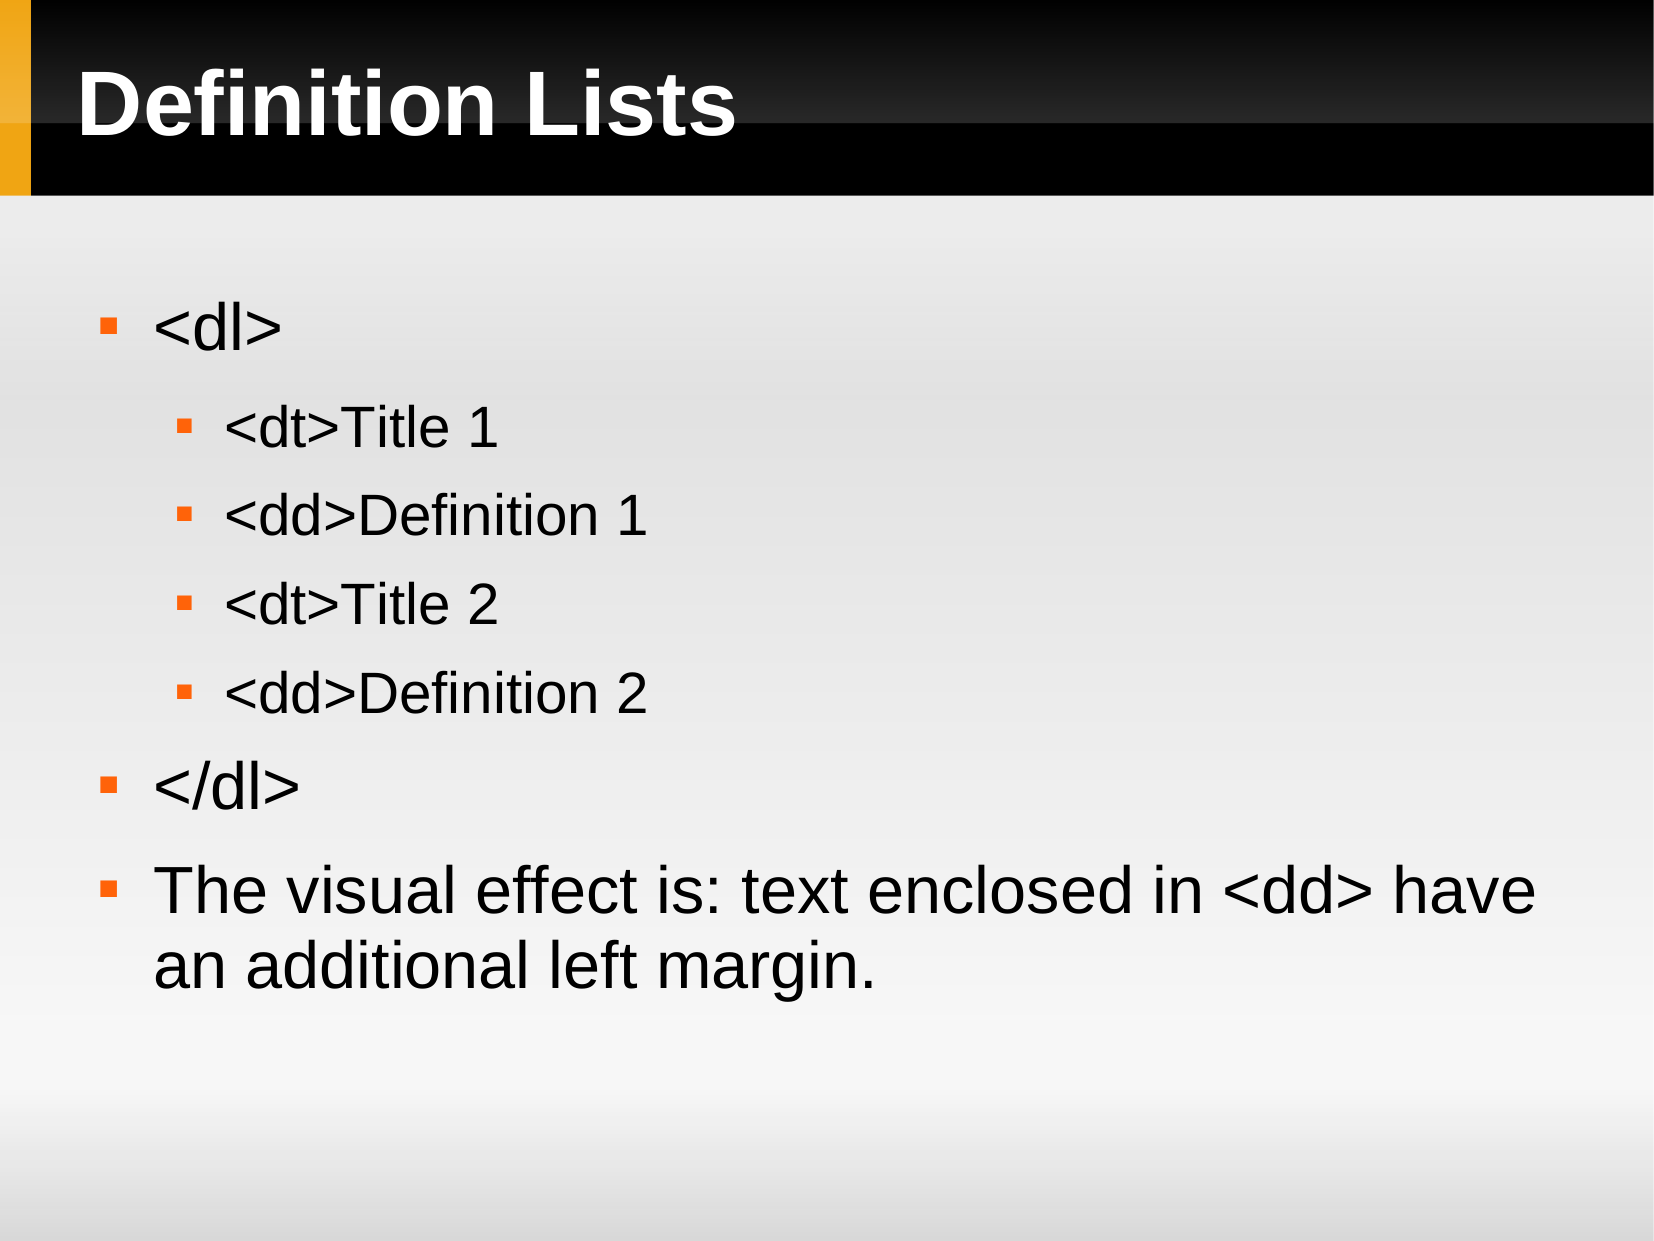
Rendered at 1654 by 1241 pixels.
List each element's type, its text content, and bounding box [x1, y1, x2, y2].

list <dl> <dt>Title 1 <dd>Definition 1 <dt>Title 2 <dd>Definition 2 </dl> The visual effect is: text enclosed in <dd> have an additional left margin. [82, 290, 1571, 1109]
title Definition Lists [76, 0, 1565, 208]
picture [0, 0, 1654, 1241]
